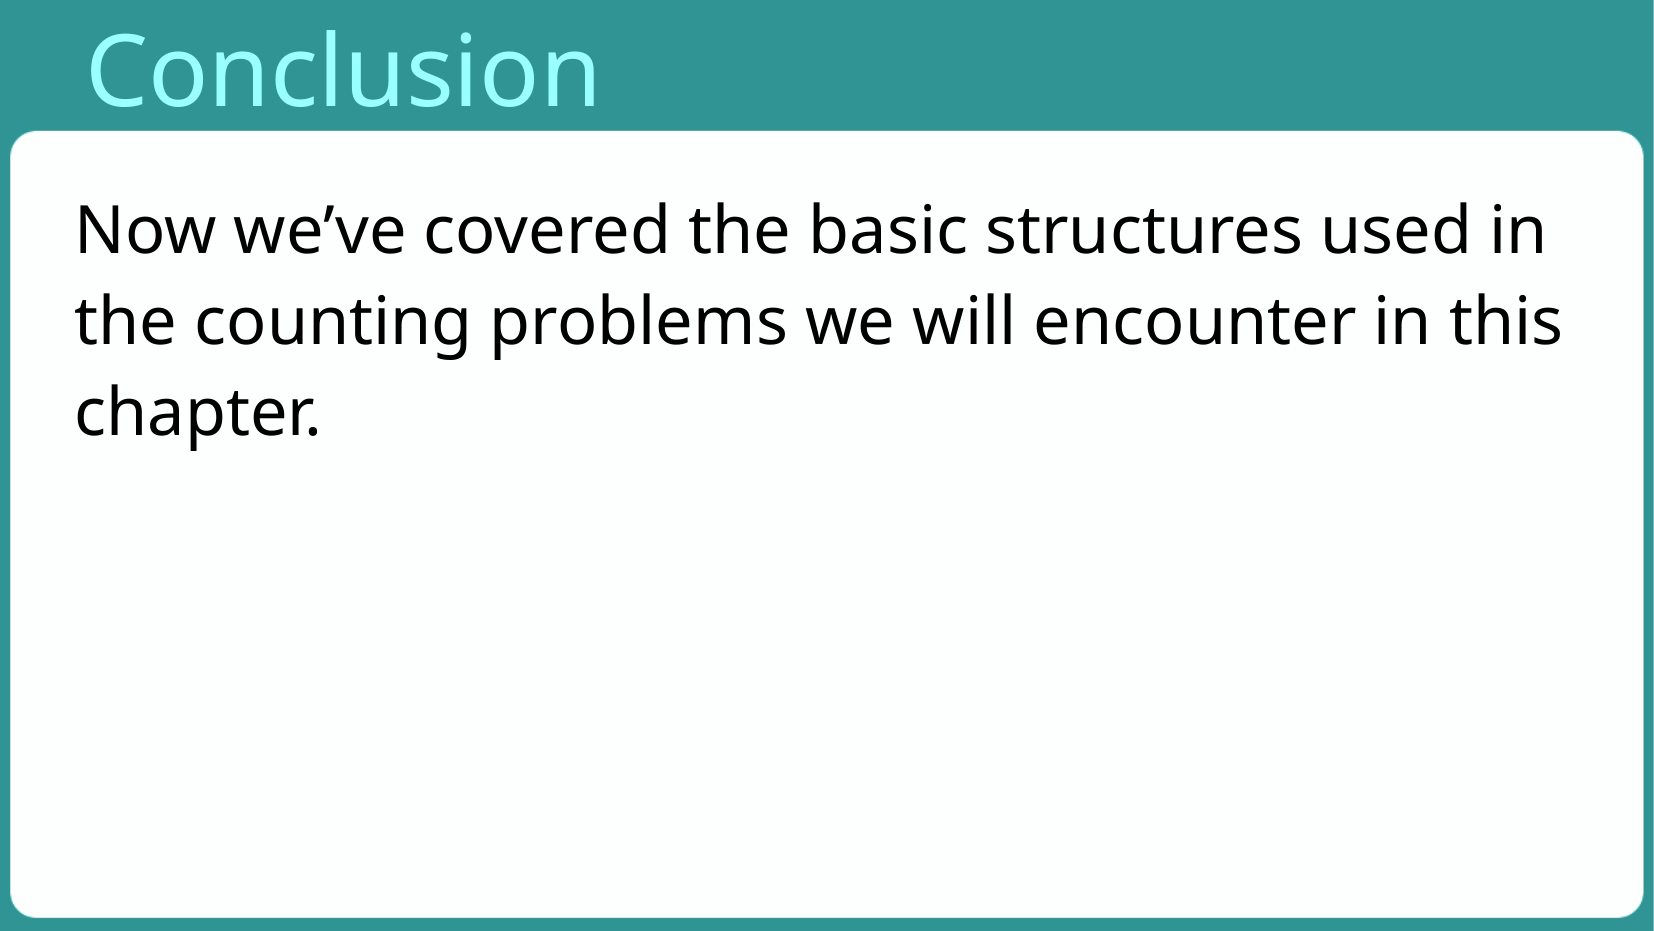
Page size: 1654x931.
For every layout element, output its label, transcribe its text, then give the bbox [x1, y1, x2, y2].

picture [0, 0, 1654, 931]
title Conclusion [85, 8, 1574, 126]
text_box Now we’ve covered the basic structures used in the counting problems we will encounter in this chapter. [74, 182, 1587, 879]
